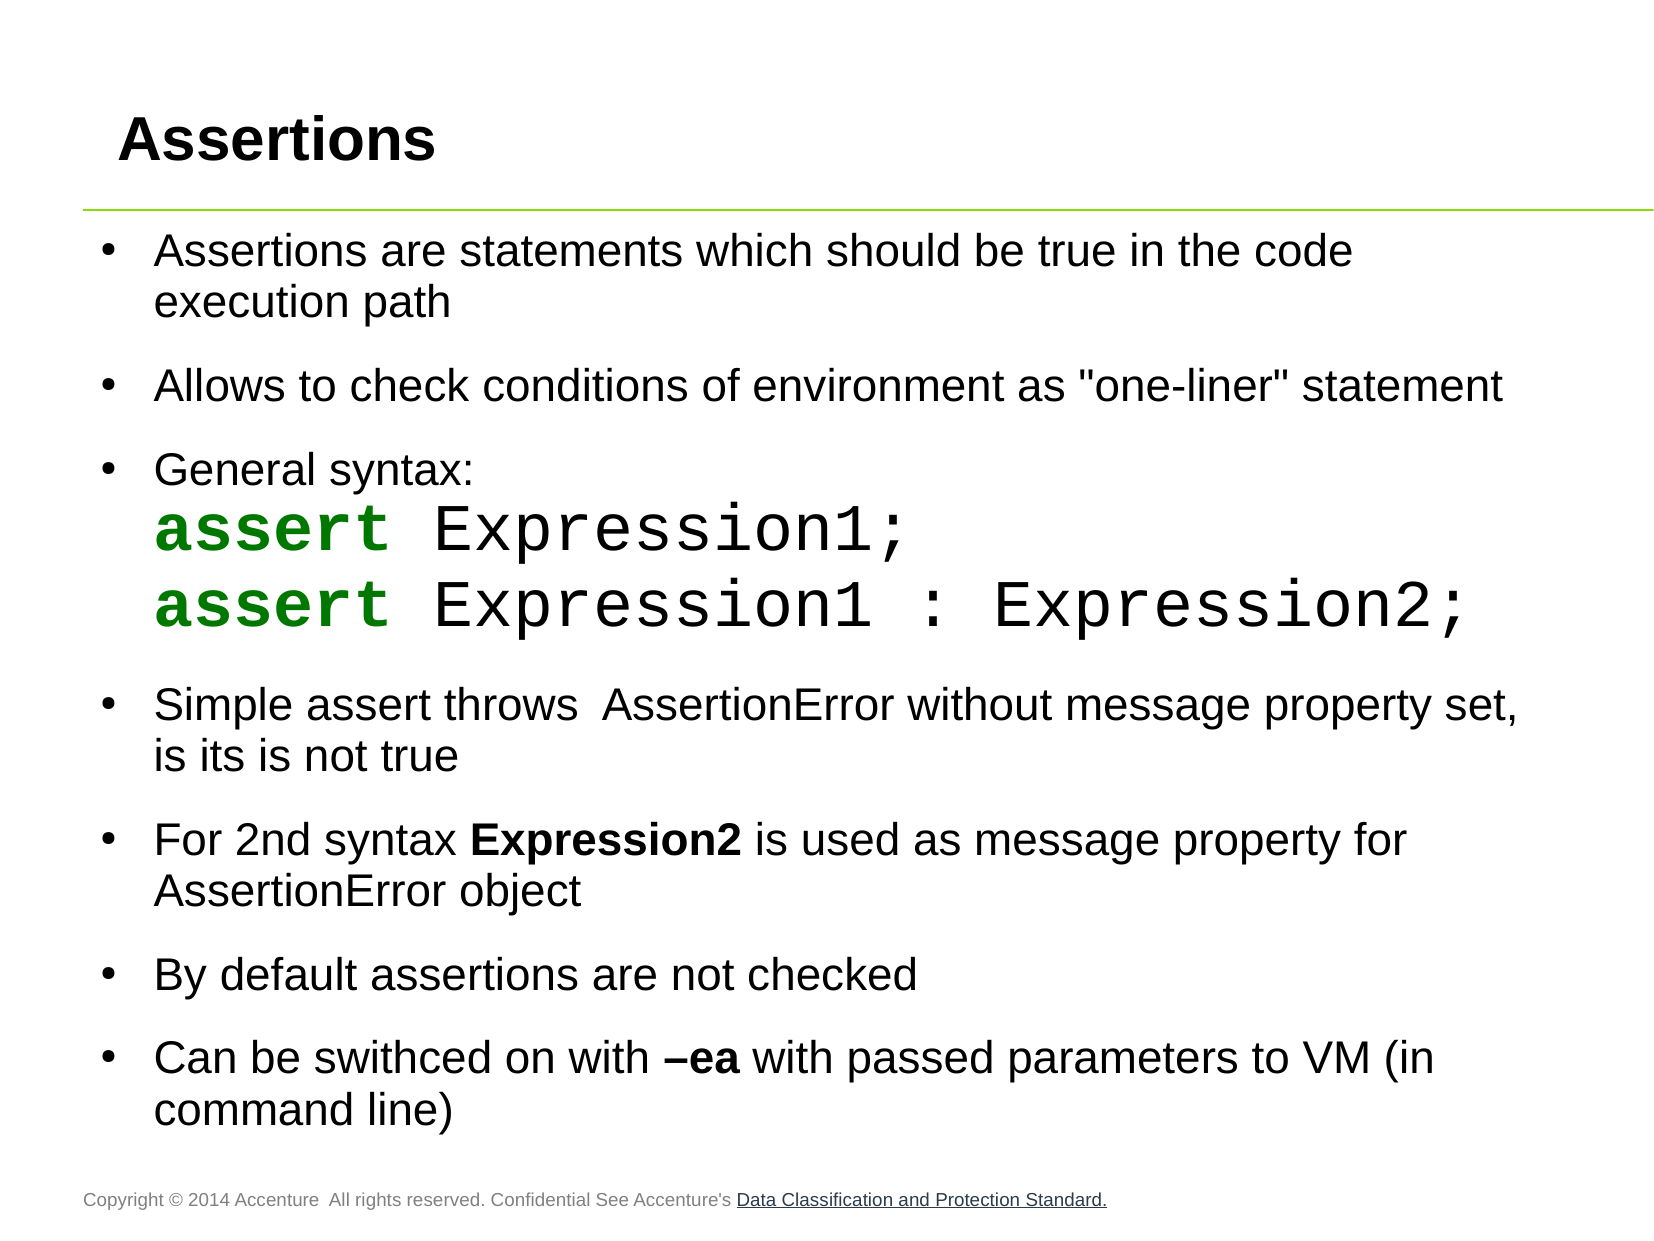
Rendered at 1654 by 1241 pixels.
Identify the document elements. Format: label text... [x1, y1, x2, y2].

title Assertions [81, 68, 1654, 211]
list Assertions are statements which should be true in the code execution path Allows to check conditions of environment as "one-liner" statement General syntax: assert Expression1; assert Expression1 : Expression2; Simple assert throws AssertionError without message property set, is its is not true For 2nd syntax Expression2 is used as message property for AssertionError object By default assertions are not checked Can be swithced on with –ea with passed parameters to VM (in command line) [82, 225, 1538, 1186]
